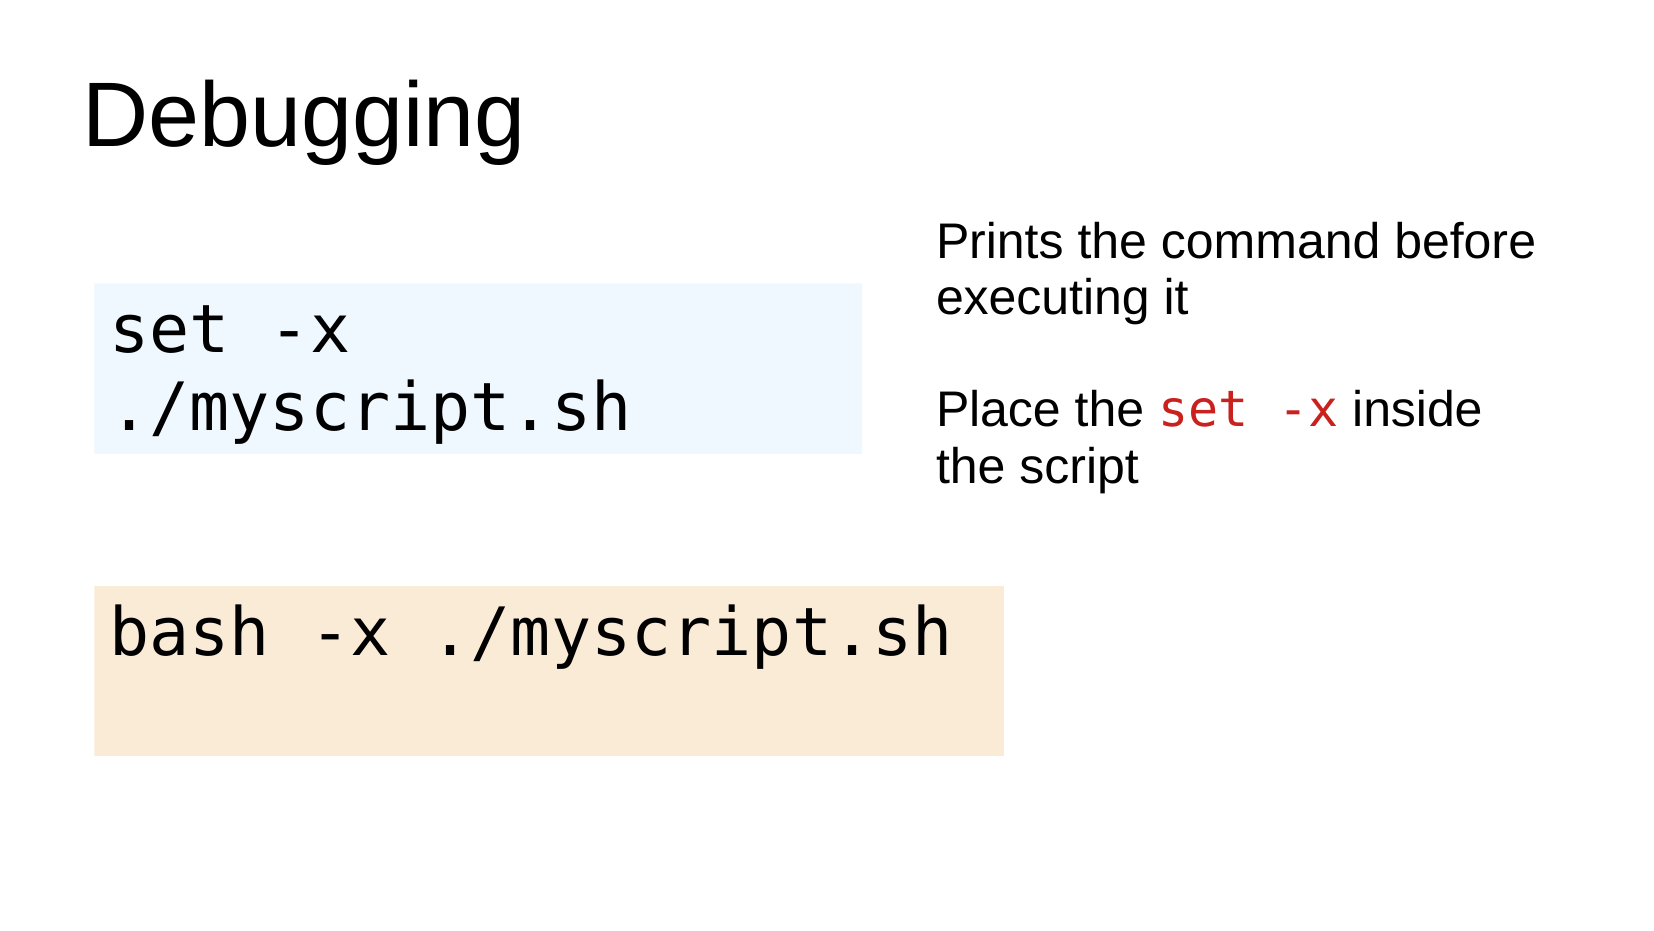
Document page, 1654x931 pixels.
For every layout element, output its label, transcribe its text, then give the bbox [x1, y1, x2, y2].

text_box bash -x ./myscript.sh [94, 586, 1004, 756]
text_box Prints the command before executing it Place the set -x inside the script [921, 205, 1571, 502]
text_box set -x ./myscript.sh [94, 283, 863, 454]
title Debugging [82, 37, 1571, 193]
